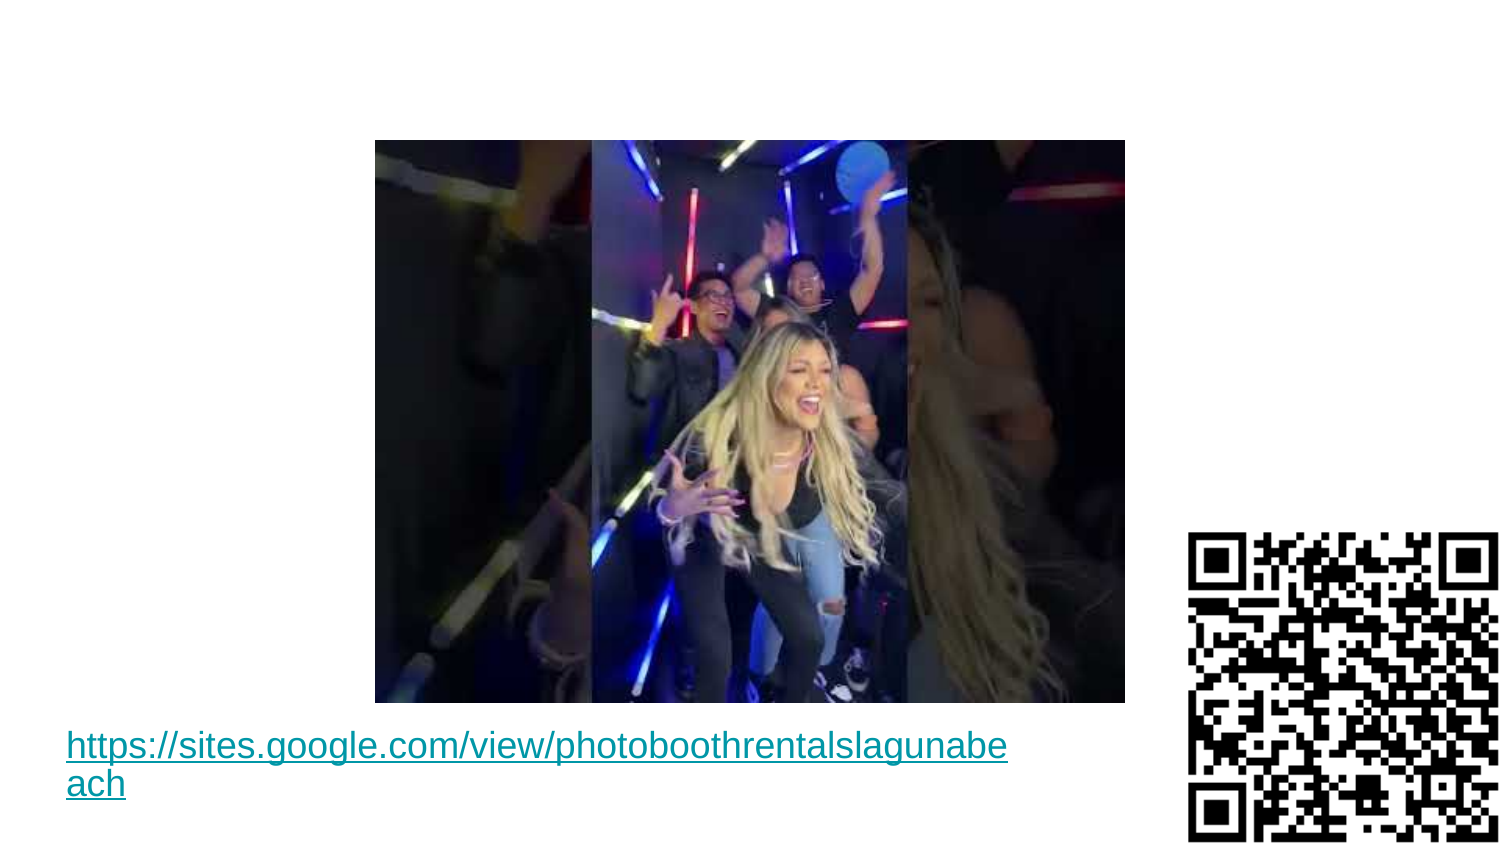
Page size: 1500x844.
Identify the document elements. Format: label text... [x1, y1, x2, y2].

picture [1187, 531, 1500, 844]
list https://sites.google.com/view/photoboothrentalslagunabeach [51, 694, 1036, 794]
picture [375, 140, 1125, 704]
